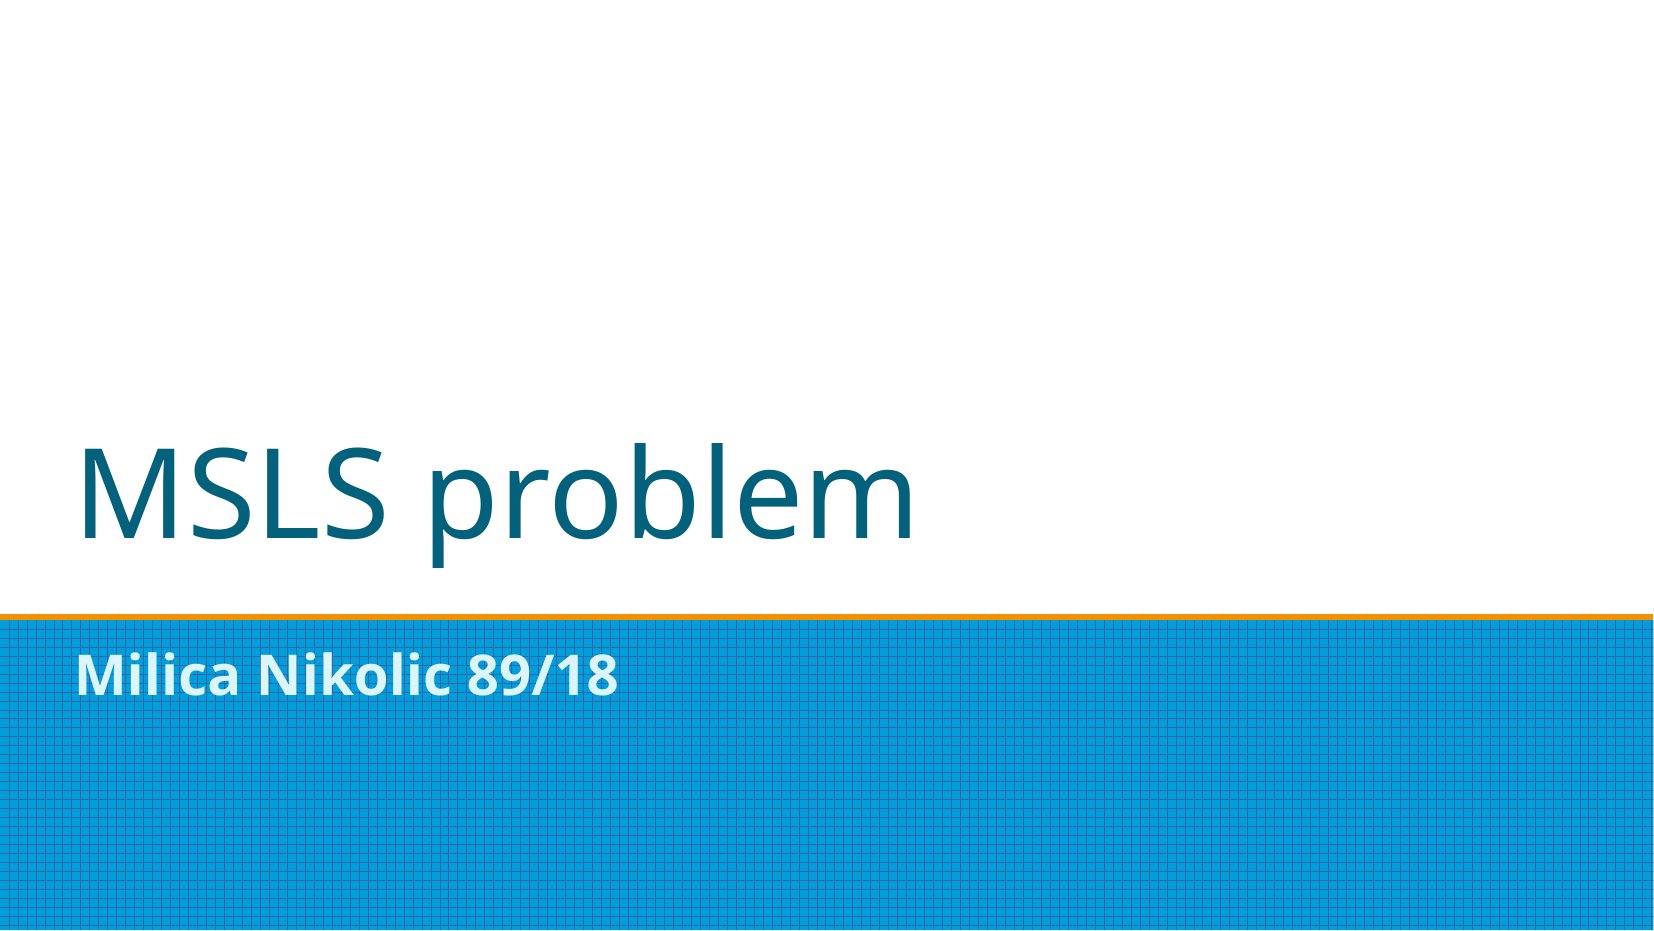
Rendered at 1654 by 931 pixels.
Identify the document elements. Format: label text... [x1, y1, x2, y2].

title MSLS problem [73, 44, 1551, 576]
subtitle Milica Nikolic 89/18 [73, 634, 1551, 827]
